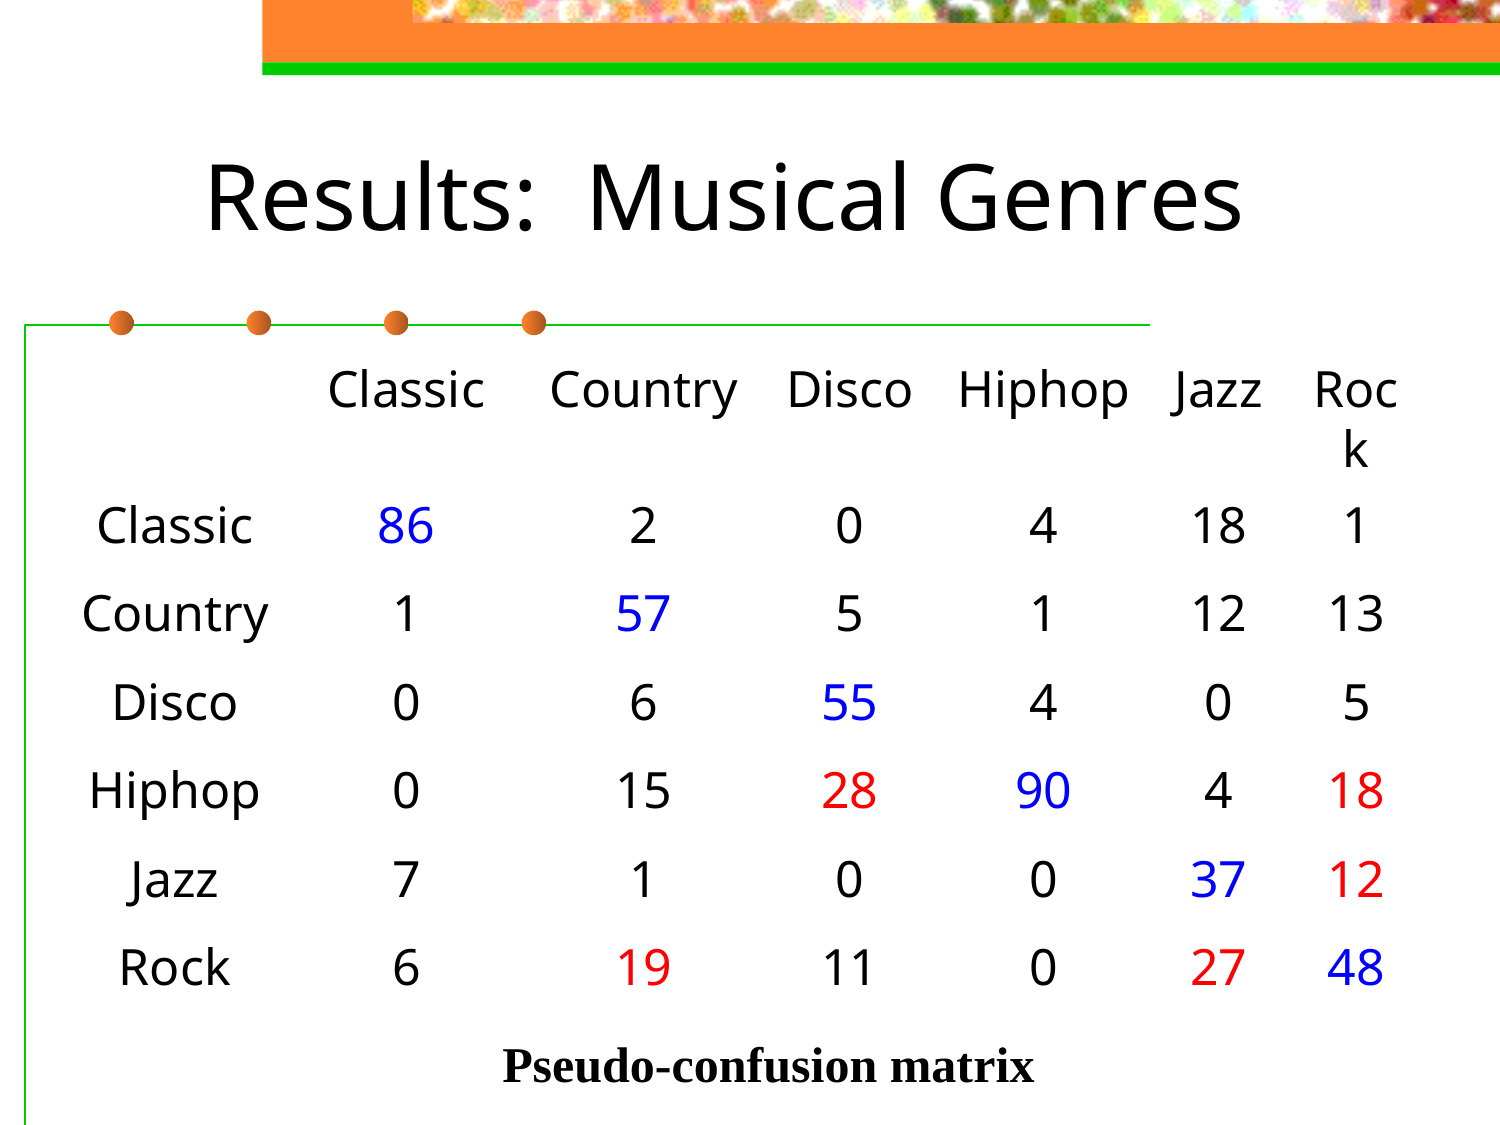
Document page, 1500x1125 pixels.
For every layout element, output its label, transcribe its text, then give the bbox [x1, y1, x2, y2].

table_cell Classic [62, 485, 287, 574]
table_cell 7 [287, 840, 525, 928]
table_cell 1 [525, 840, 763, 928]
table_cell 19 [525, 928, 763, 1017]
table_cell Jazz [62, 840, 287, 928]
table_cell 48 [1288, 928, 1425, 1017]
table_cell 18 [1150, 485, 1288, 574]
table_header Hiphop [938, 350, 1150, 485]
table_cell 0 [1150, 663, 1288, 751]
table_cell 28 [763, 751, 938, 840]
table_cell 13 [1288, 574, 1425, 663]
table_header Jazz [1150, 350, 1288, 485]
title Results: Musical Genres [87, 99, 1363, 288]
table_cell 18 [1288, 751, 1425, 840]
table_cell 57 [525, 574, 763, 663]
table_cell Disco [62, 663, 287, 751]
table_header Rock [1288, 350, 1425, 485]
table_cell Hiphop [62, 751, 287, 840]
table_cell 27 [1150, 928, 1288, 1017]
picture [412, 0, 1500, 23]
table_cell 11 [763, 928, 938, 1017]
table_cell Country [62, 574, 287, 663]
table_cell 6 [287, 928, 525, 1017]
table_cell 15 [525, 751, 763, 840]
table_cell 37 [1150, 840, 1288, 928]
table_header Country [525, 350, 763, 485]
table_cell 0 [763, 840, 938, 928]
table_cell 4 [938, 485, 1150, 574]
table_cell 0 [763, 485, 938, 574]
table_cell 0 [938, 928, 1150, 1017]
table_cell 4 [938, 663, 1150, 751]
table_header Classic [287, 350, 525, 485]
table_cell 1 [1288, 485, 1425, 574]
table_header [62, 350, 287, 485]
table_cell 6 [525, 663, 763, 751]
table_cell 1 [287, 574, 525, 663]
table_cell 90 [938, 751, 1150, 840]
table_cell 12 [1150, 574, 1288, 663]
table_cell 4 [1150, 751, 1288, 840]
table_cell 0 [287, 751, 525, 840]
table_cell 2 [525, 485, 763, 574]
text_box Pseudo-confusion matrix [487, 1024, 1051, 1101]
table_cell Rock [62, 928, 287, 1017]
table_cell 5 [763, 574, 938, 663]
table_cell 86 [287, 485, 525, 574]
table_cell 5 [1288, 663, 1425, 751]
table_cell 12 [1288, 840, 1425, 928]
table_cell 55 [763, 663, 938, 751]
table_cell 1 [938, 574, 1150, 663]
table_header Disco [763, 350, 938, 485]
table_cell 0 [938, 840, 1150, 928]
table_cell 0 [287, 663, 525, 751]
